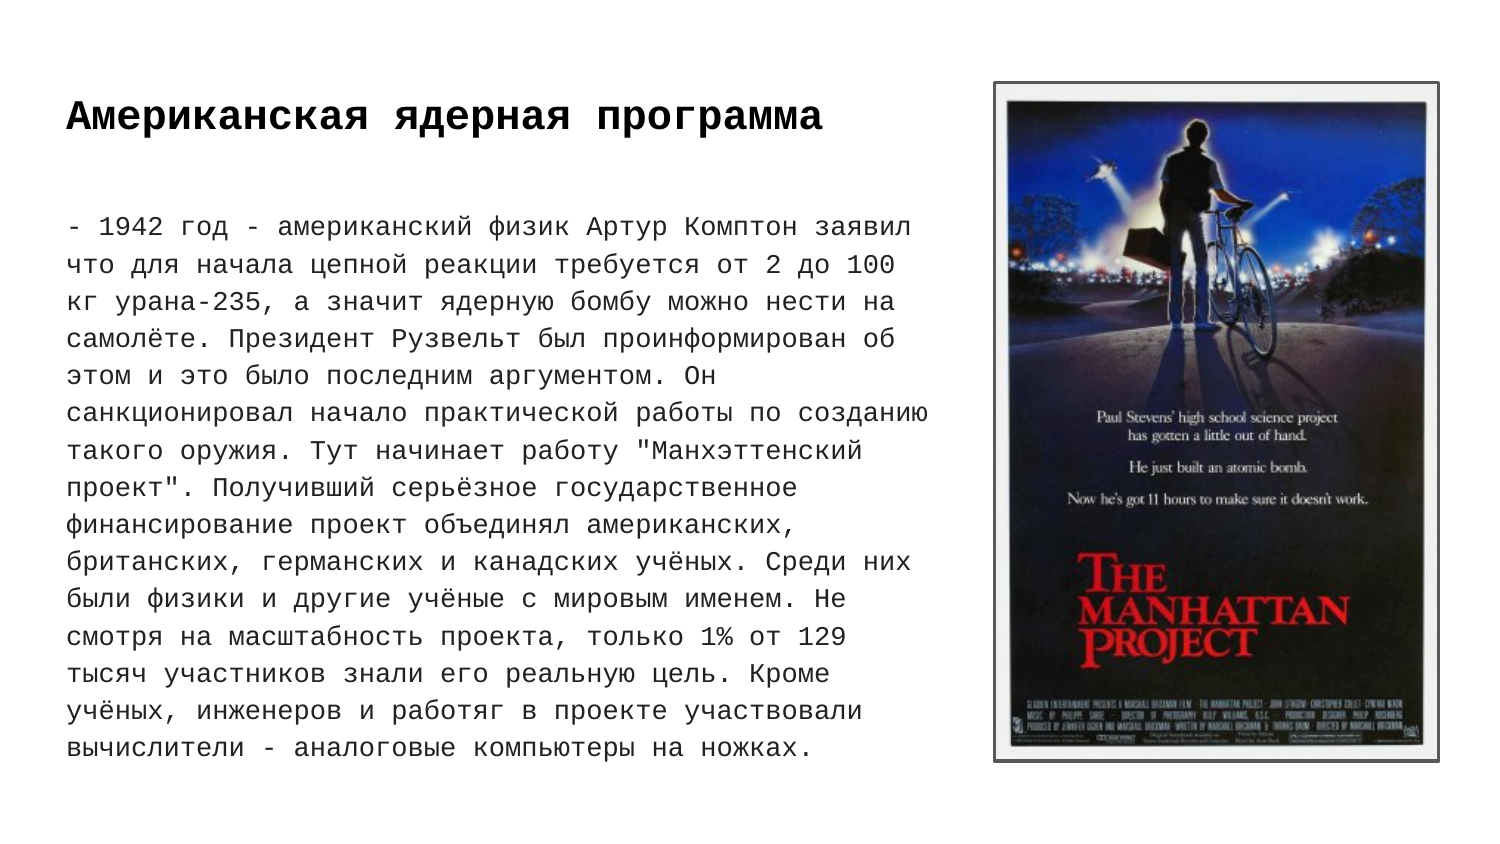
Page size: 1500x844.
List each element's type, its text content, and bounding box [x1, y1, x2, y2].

picture [995, 84, 1438, 760]
list - 1942 год - американский физик Артур Комптон заявил что для начала цепной реакции требуется от 2 до 100 кг урана-235, а значит ядерную бомбу можно нести на самолёте. Президент Рузвельт был проинформирован об этом и это было последним аргументом. Он санкционировал начало практической работы по созданию такого оружия. Тут начинает работу "Манхэттенский проект". Получивший серьёзное государственное финансирование проект объединял американских, британских, германских и канадских учёных. Среди них были физики и другие учёные с мировым именем. Не смотря на масштабность проекта, только 1% от 129 тысяч участников знали его реальную цель. Кроме учёных, инженеров и работяг в проекте участвовали вычислители - аналоговые компьютеры на ножках. [51, 189, 954, 783]
title Американская ядерная программа [51, 72, 1449, 167]
